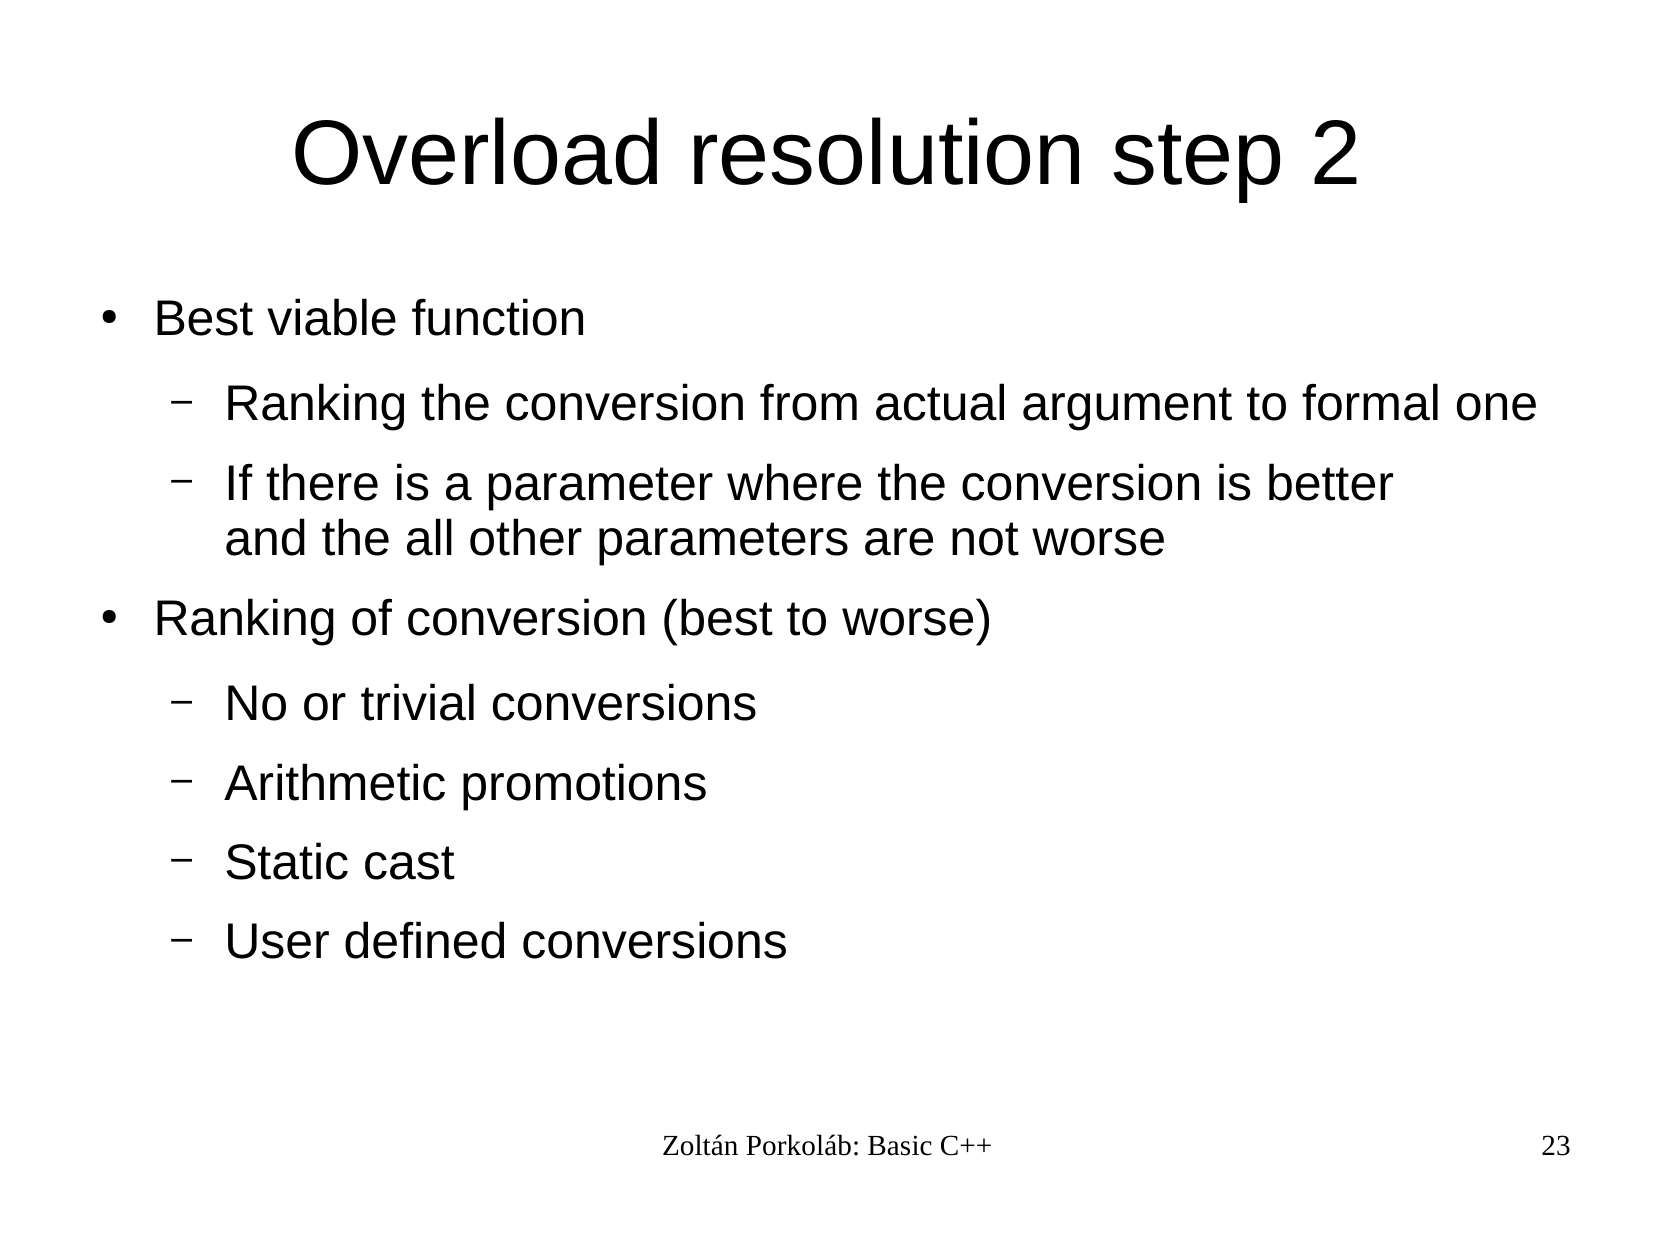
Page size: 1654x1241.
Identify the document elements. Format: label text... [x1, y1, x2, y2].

title Overload resolution step 2 [82, 49, 1571, 257]
list Best viable function Ranking the conversion from actual argument to formal one If there is a parameter where the conversion is better and the all other parameters are not worse Ranking of conversion (best to worse) No or trivial conversions Arithmetic promotions Static cast User defined conversions [82, 290, 1636, 991]
